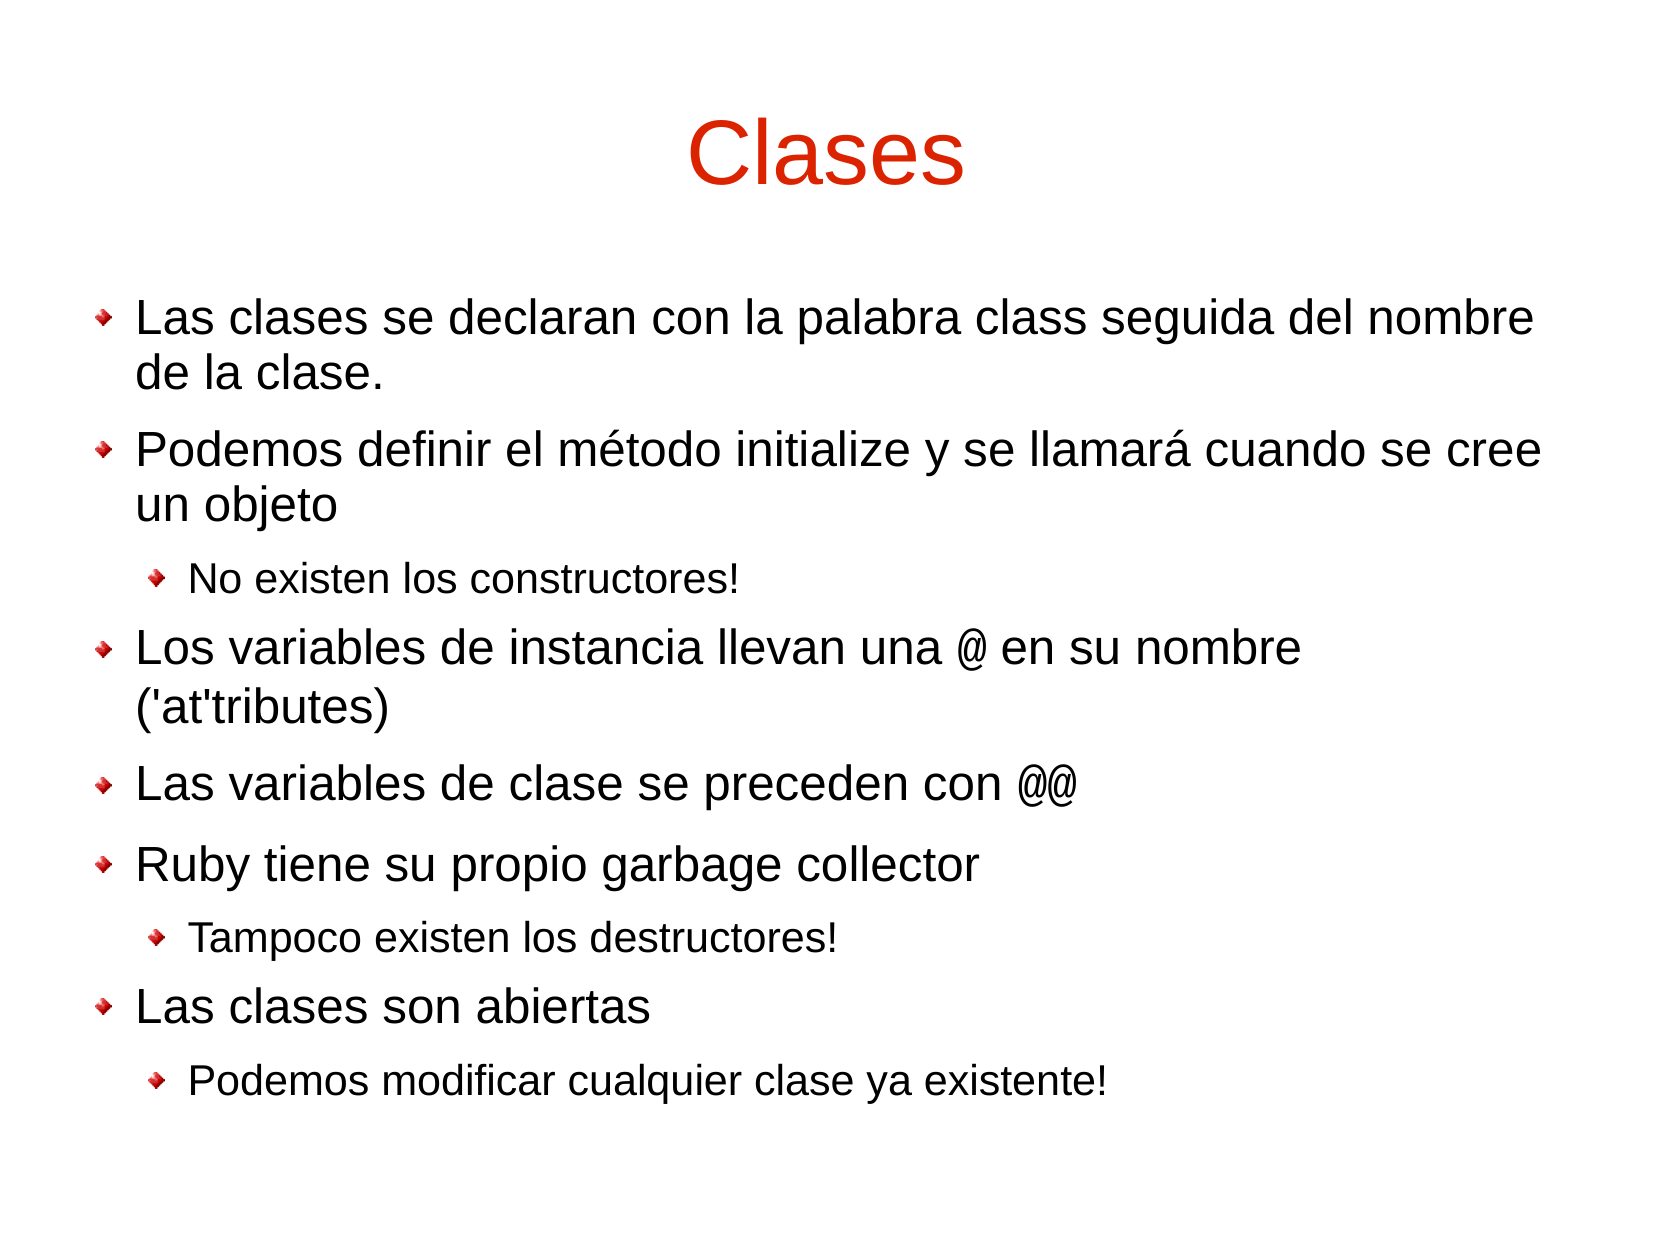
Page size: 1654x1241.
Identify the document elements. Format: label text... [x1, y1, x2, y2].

title Clases [82, 49, 1571, 257]
list Las clases se declaran con la palabra class seguida del nombre de la clase. Podemos definir el método initialize y se llamará cuando se cree un objeto No existen los constructores! Los variables de instancia llevan una @ en su nombre ('at'tributes) Las variables de clase se preceden con @@ Ruby tiene su propio garbage collector Tampoco existen los destructores! Las clases son abiertas Podemos modificar cualquier clase ya existente! [82, 290, 1571, 1109]
